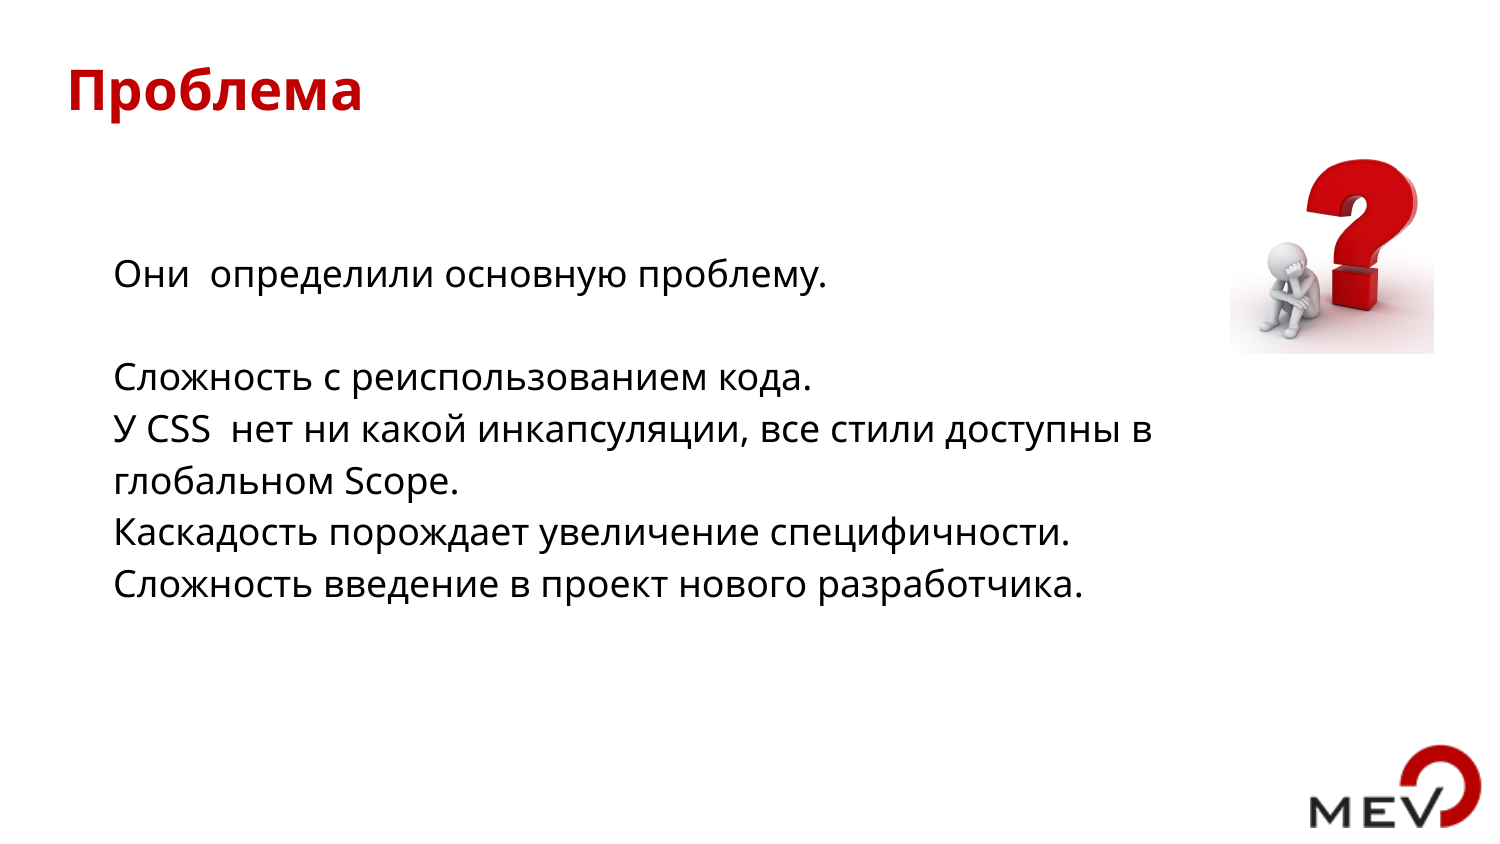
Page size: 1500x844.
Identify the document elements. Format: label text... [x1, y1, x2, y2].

picture [1230, 149, 1434, 354]
title Проблема [51, 39, 1449, 168]
title Они определили основную проблему. Сложность с реиспользованием кода. У СSS нет ни какой инкапсуляции, все стили доступны в глобальном Scope. Каскадость порождает увеличение специфичности. Сложность введение в проект нового разработчика. [98, 228, 1387, 747]
picture [1310, 744, 1483, 828]
